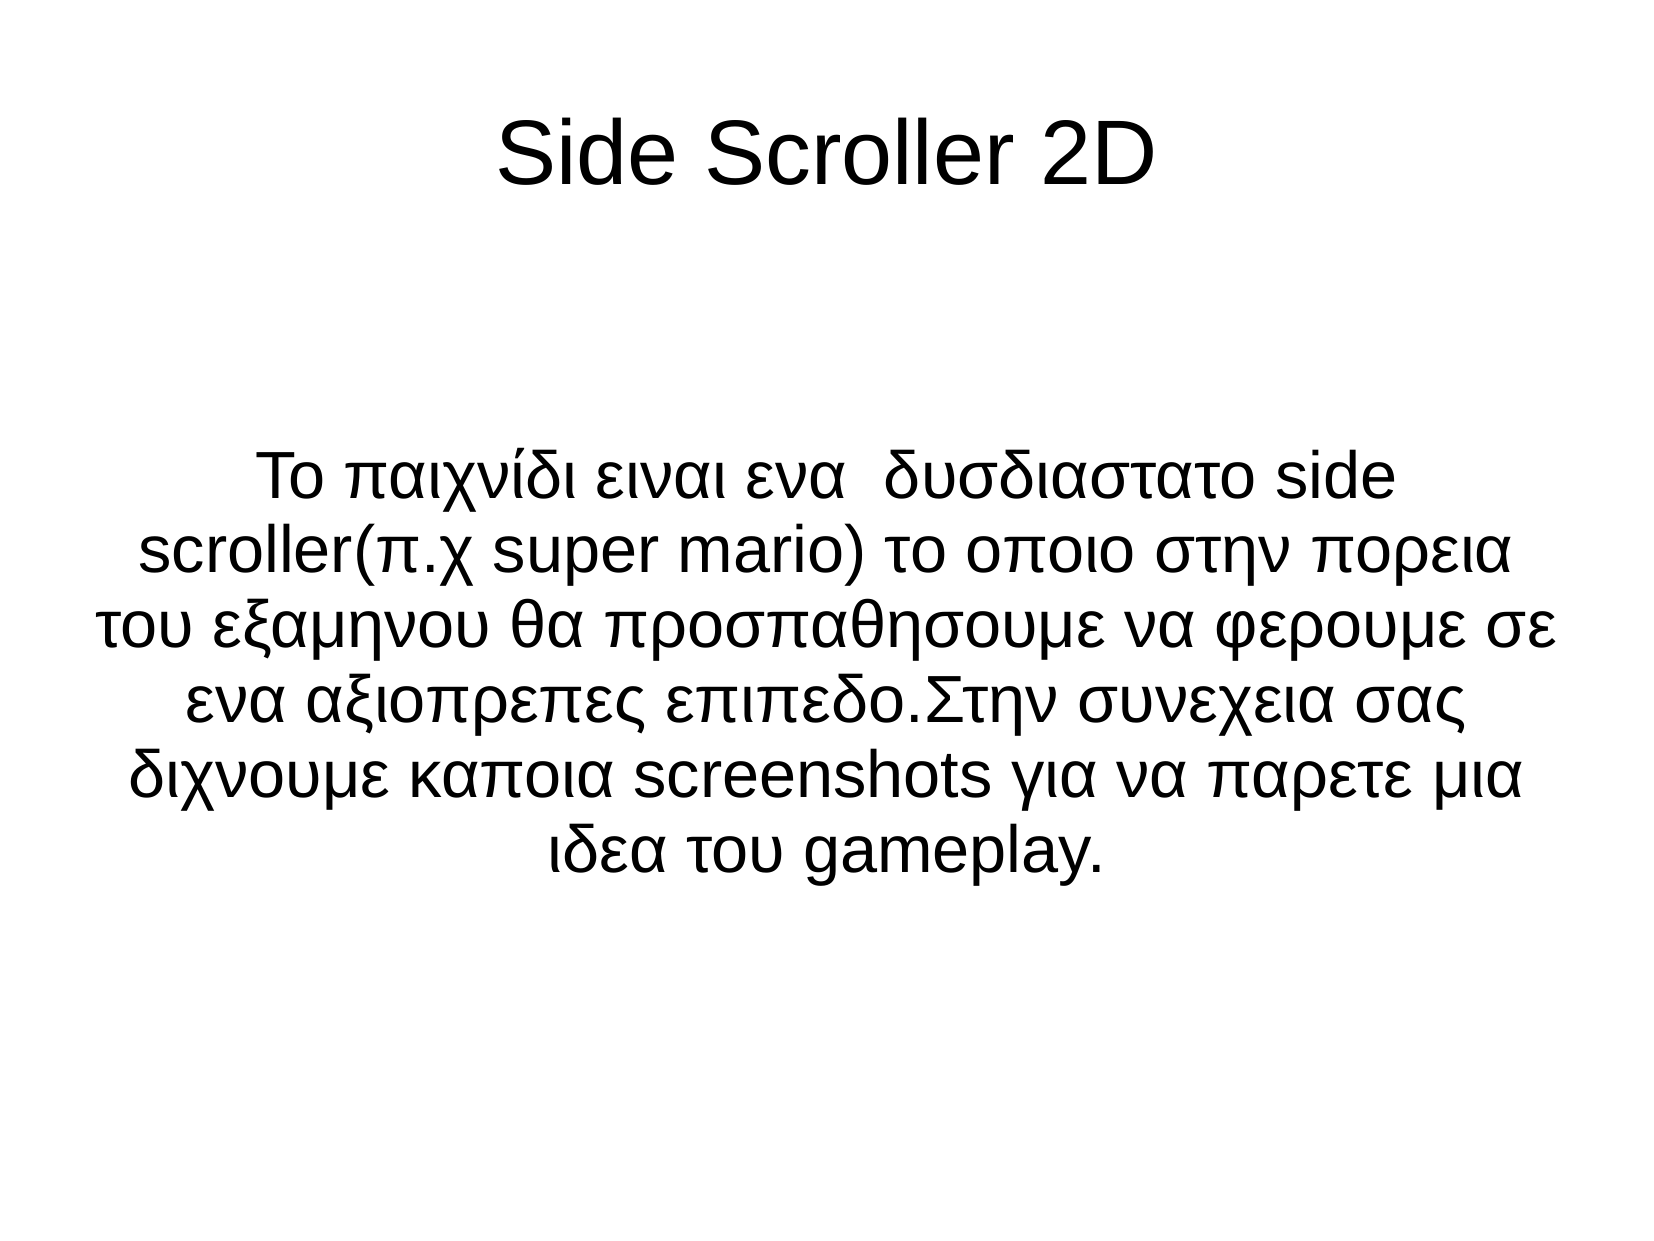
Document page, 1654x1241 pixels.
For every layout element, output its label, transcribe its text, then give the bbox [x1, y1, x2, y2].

title Side Scroller 2D [82, 49, 1571, 257]
subtitle Το παιχνίδι ειναι ενα δυσδιαστατο side scroller(π.χ super mario) το οποιο στην πορεια του εξαμηνου θα προσπαθησουμε να φερουμε σε ενα αξιοπρεπες επιπεδο.Στην συνεχεια σας διχνουμε καποια screenshots για να παρετε μια ιδεα του gameplay. [82, 290, 1571, 1109]
